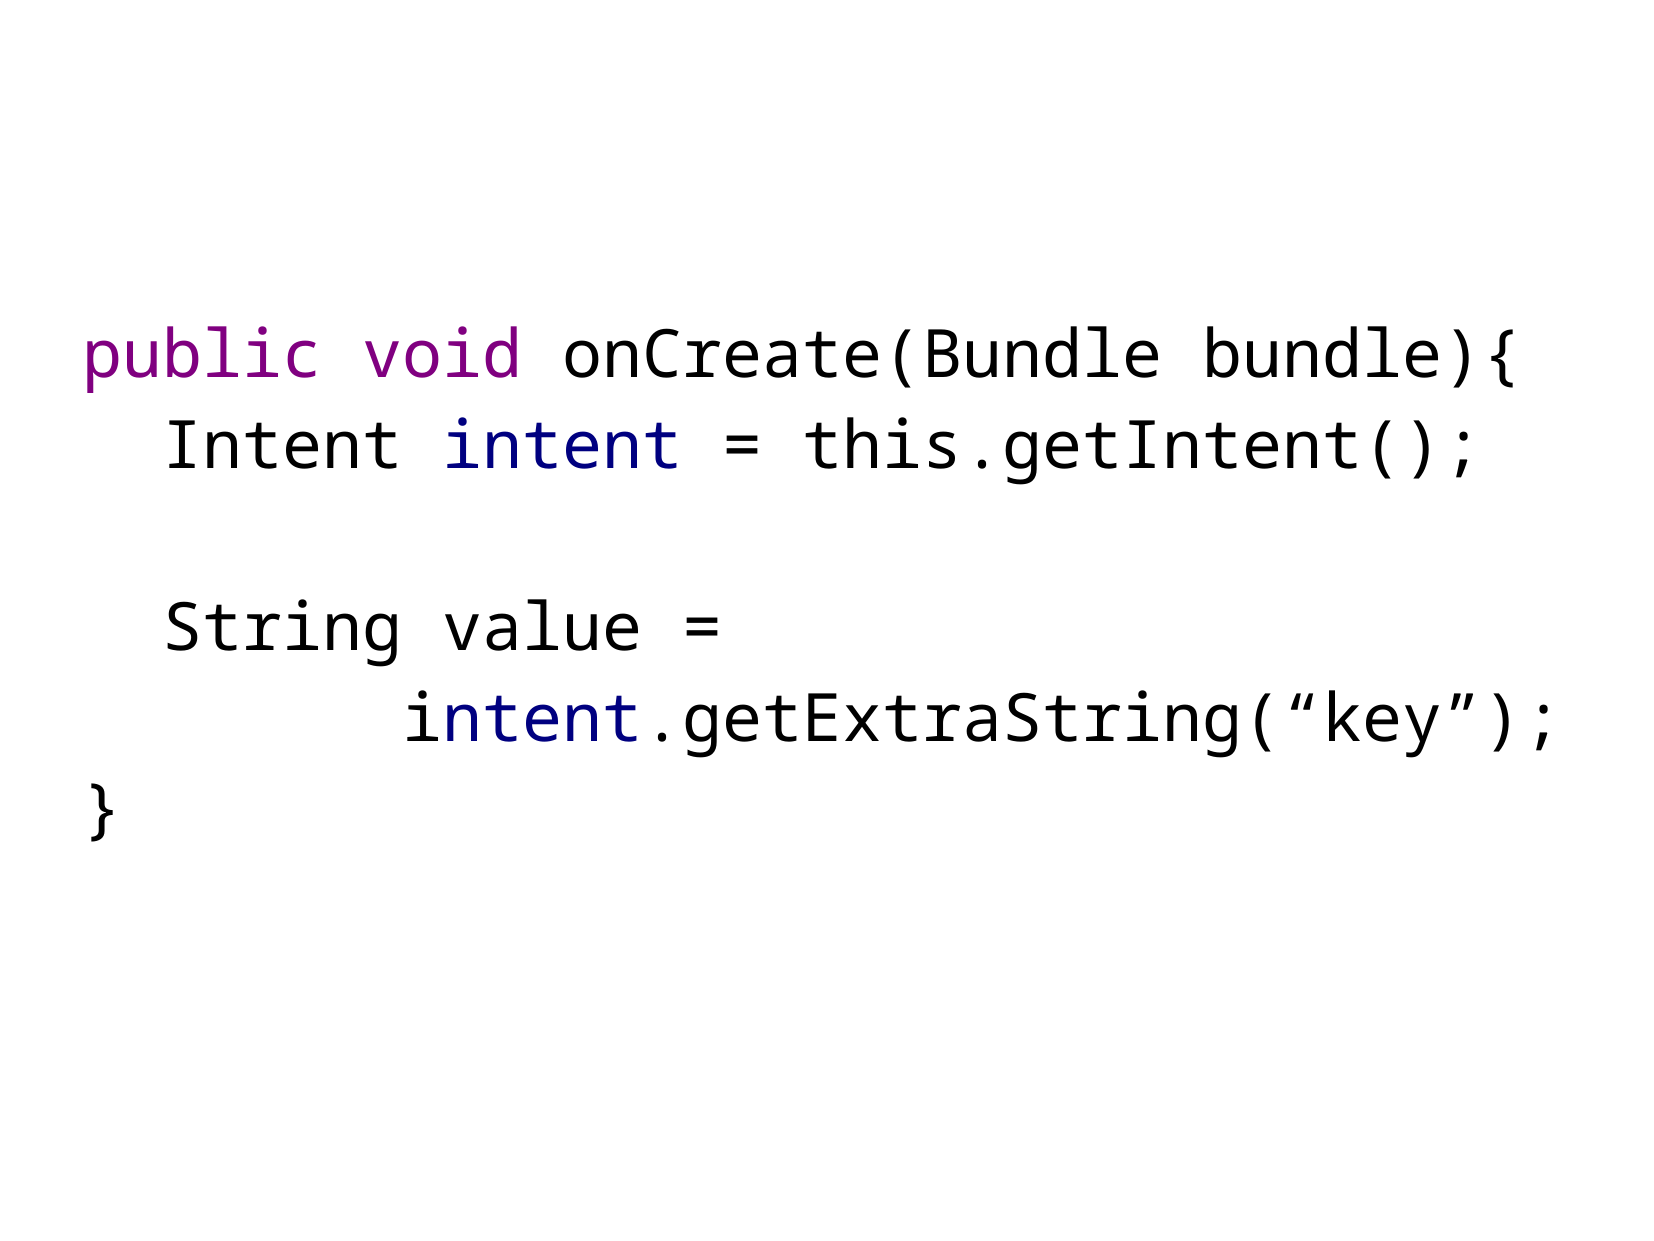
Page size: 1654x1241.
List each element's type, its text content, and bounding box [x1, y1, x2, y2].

subtitle public void onCreate(Bundle bundle){ Intent intent = this.getIntent(); String value = intent.getExtraString(“key”); } [82, 56, 1571, 1102]
